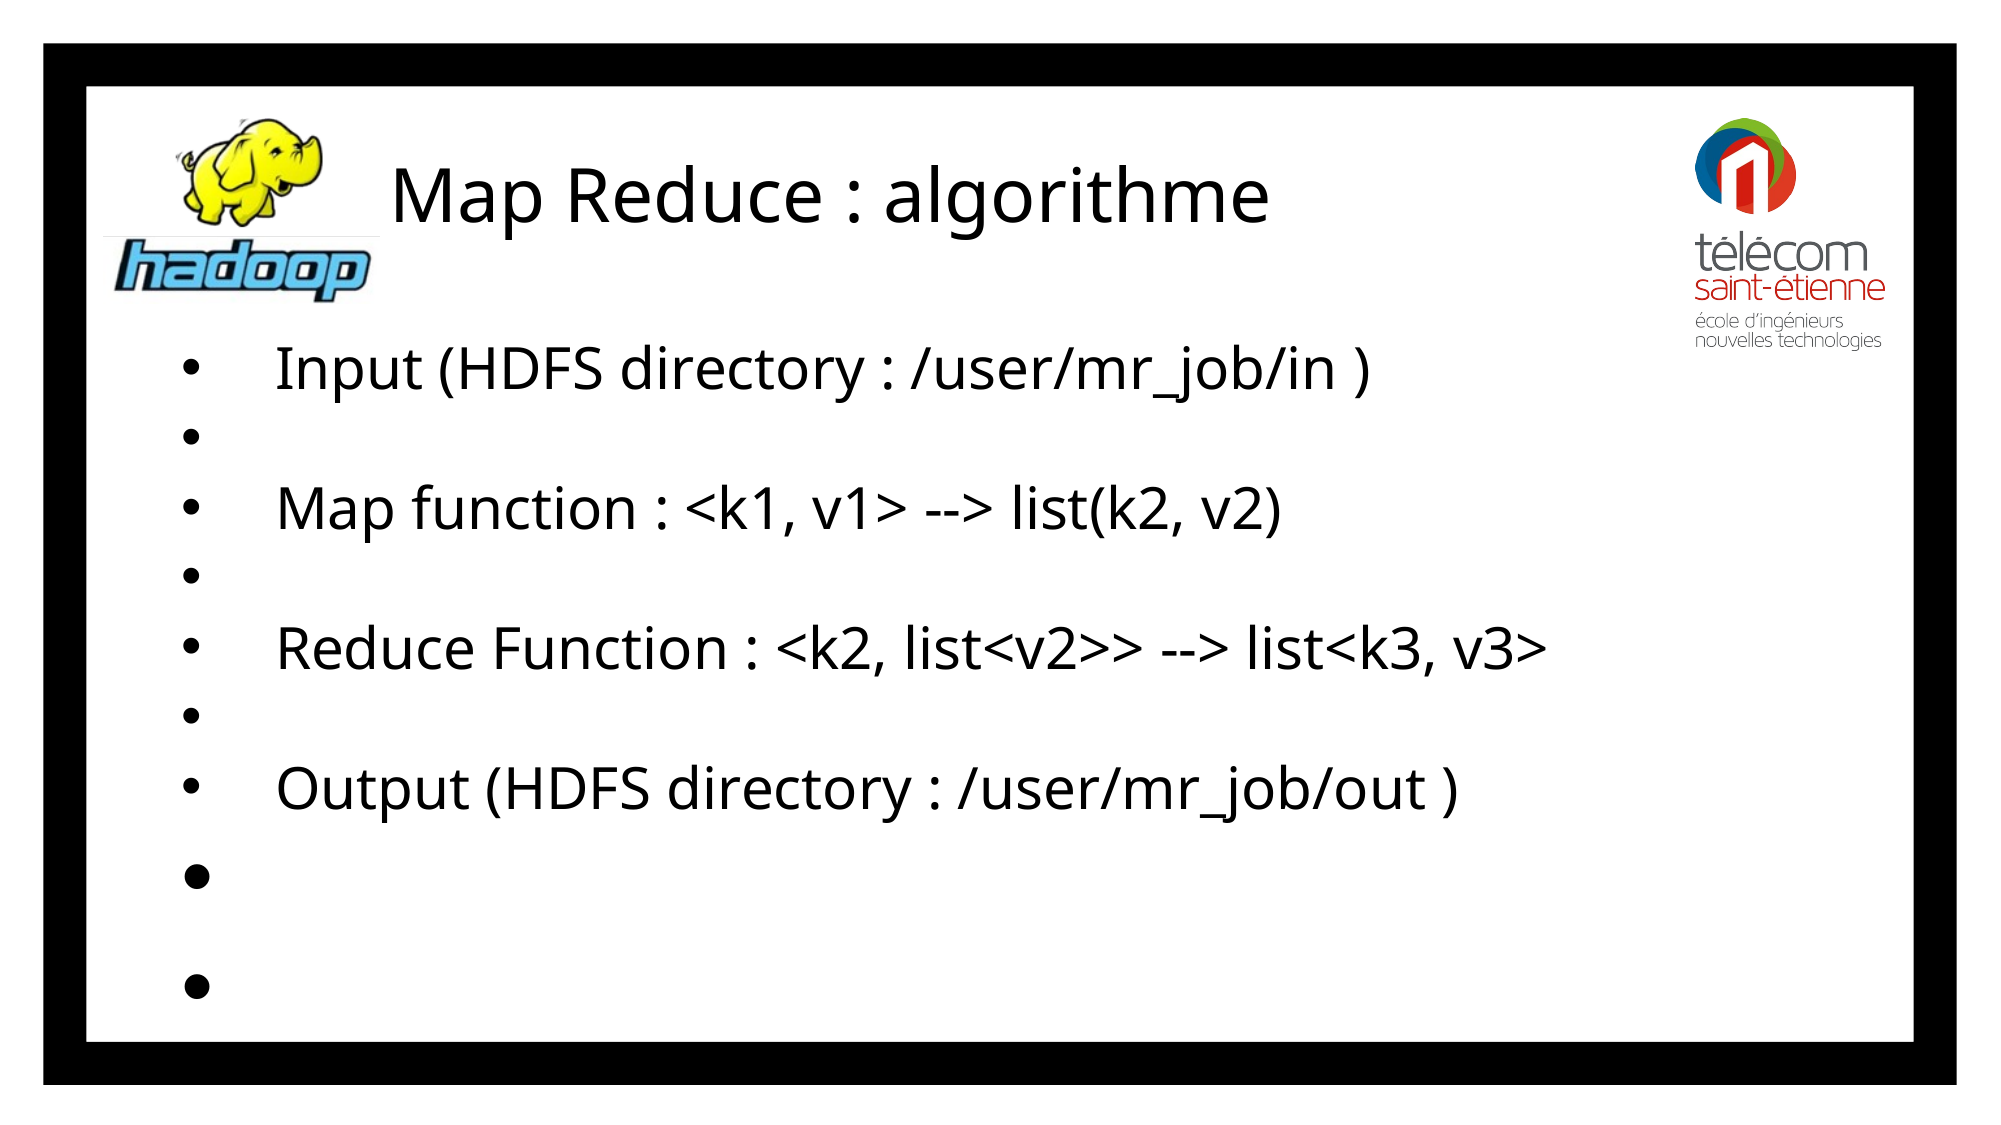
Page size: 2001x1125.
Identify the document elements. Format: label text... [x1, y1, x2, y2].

picture [1715, 134, 1730, 138]
text_box Input (HDFS directory : /user/mr_job/in ) Map function : <k1, v1> --> list(k2, v2) Reduce Function : <k2, list<v2>> --> list<k3, v3> Output (HDFS directory : /user/mr_job/out ) [166, 323, 1849, 1101]
picture [103, 118, 380, 305]
title Map Reduce : algorithme [380, 138, 1849, 304]
picture [1695, 118, 1885, 351]
